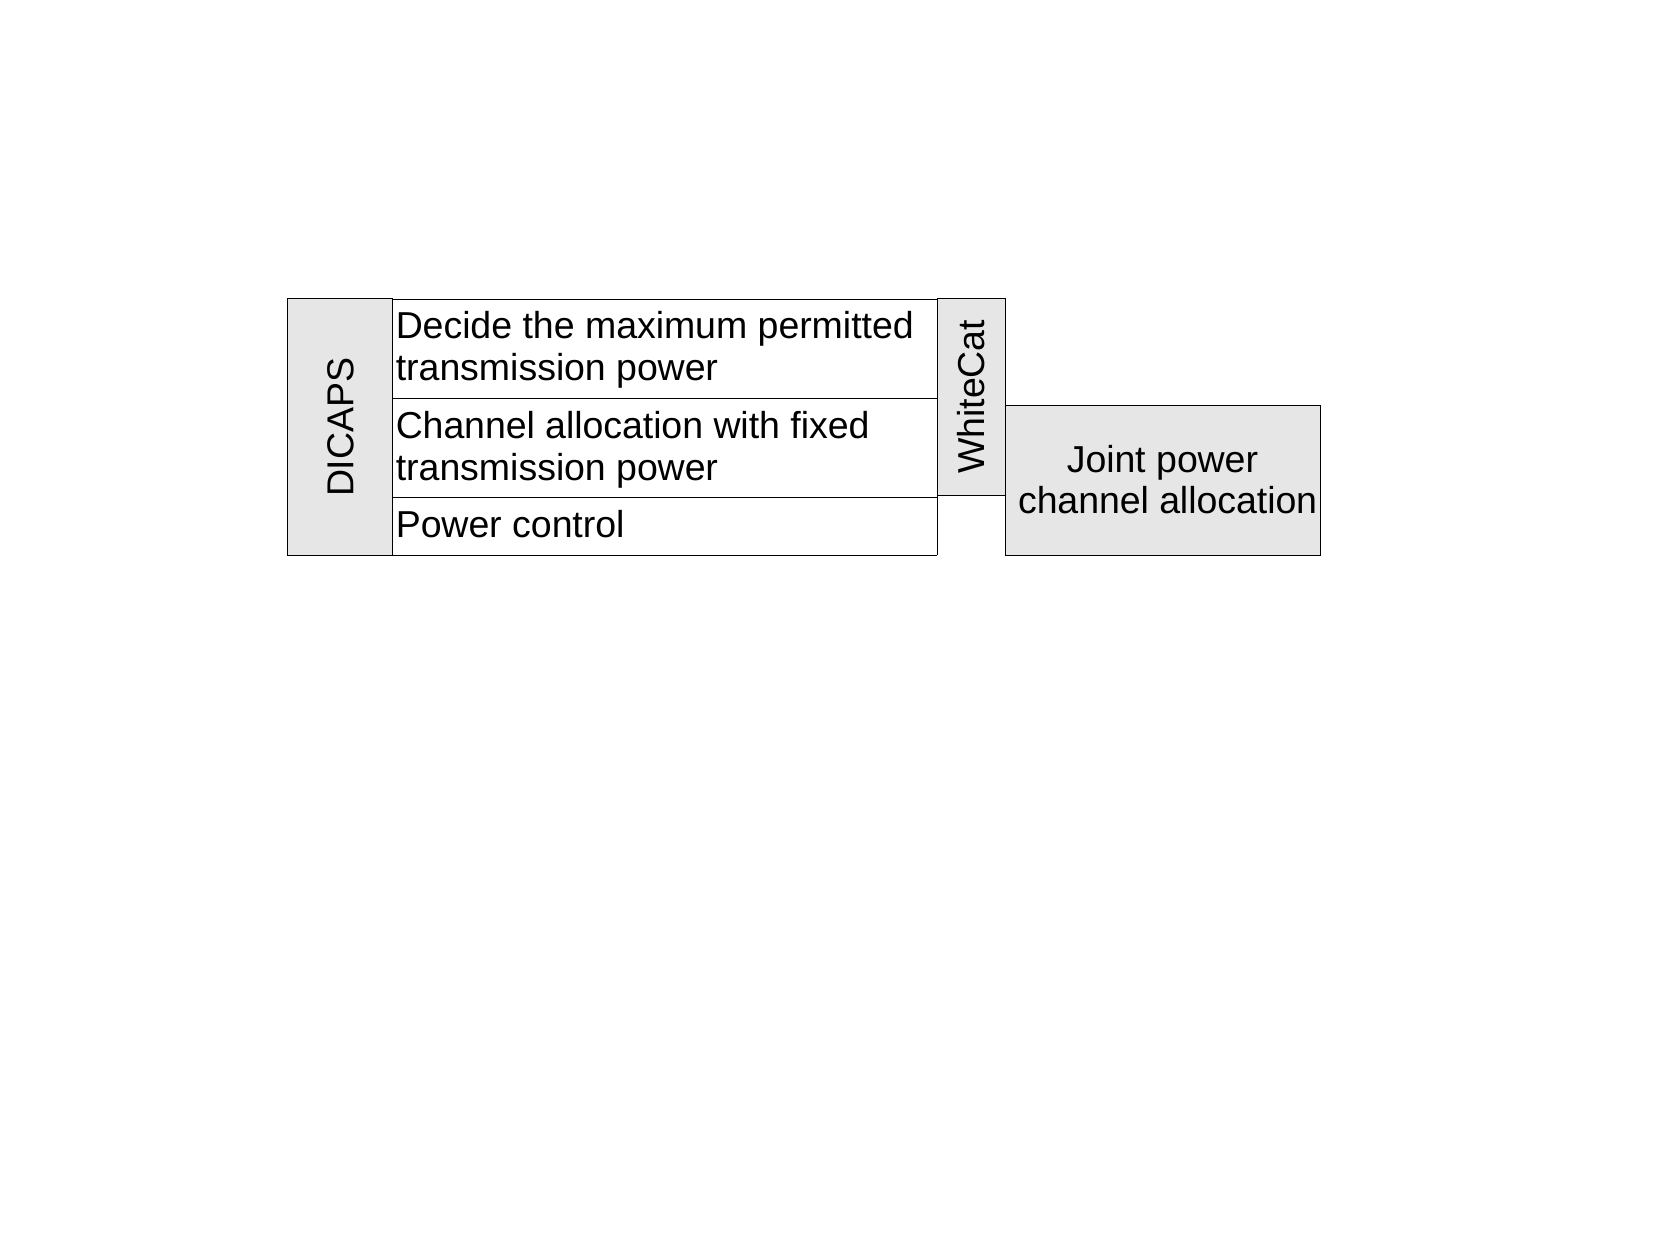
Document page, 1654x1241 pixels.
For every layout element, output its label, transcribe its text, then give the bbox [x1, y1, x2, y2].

text_box WhiteCat [937, 298, 1006, 496]
text_box DICAPS [287, 298, 393, 556]
table_header Decide the maximum permitted transmission power [393, 300, 937, 398]
table_cell Power control [393, 498, 937, 555]
table_cell Channel allocation with fixed transmission power [393, 399, 937, 497]
text_box Joint power channel allocation [1005, 405, 1321, 556]
